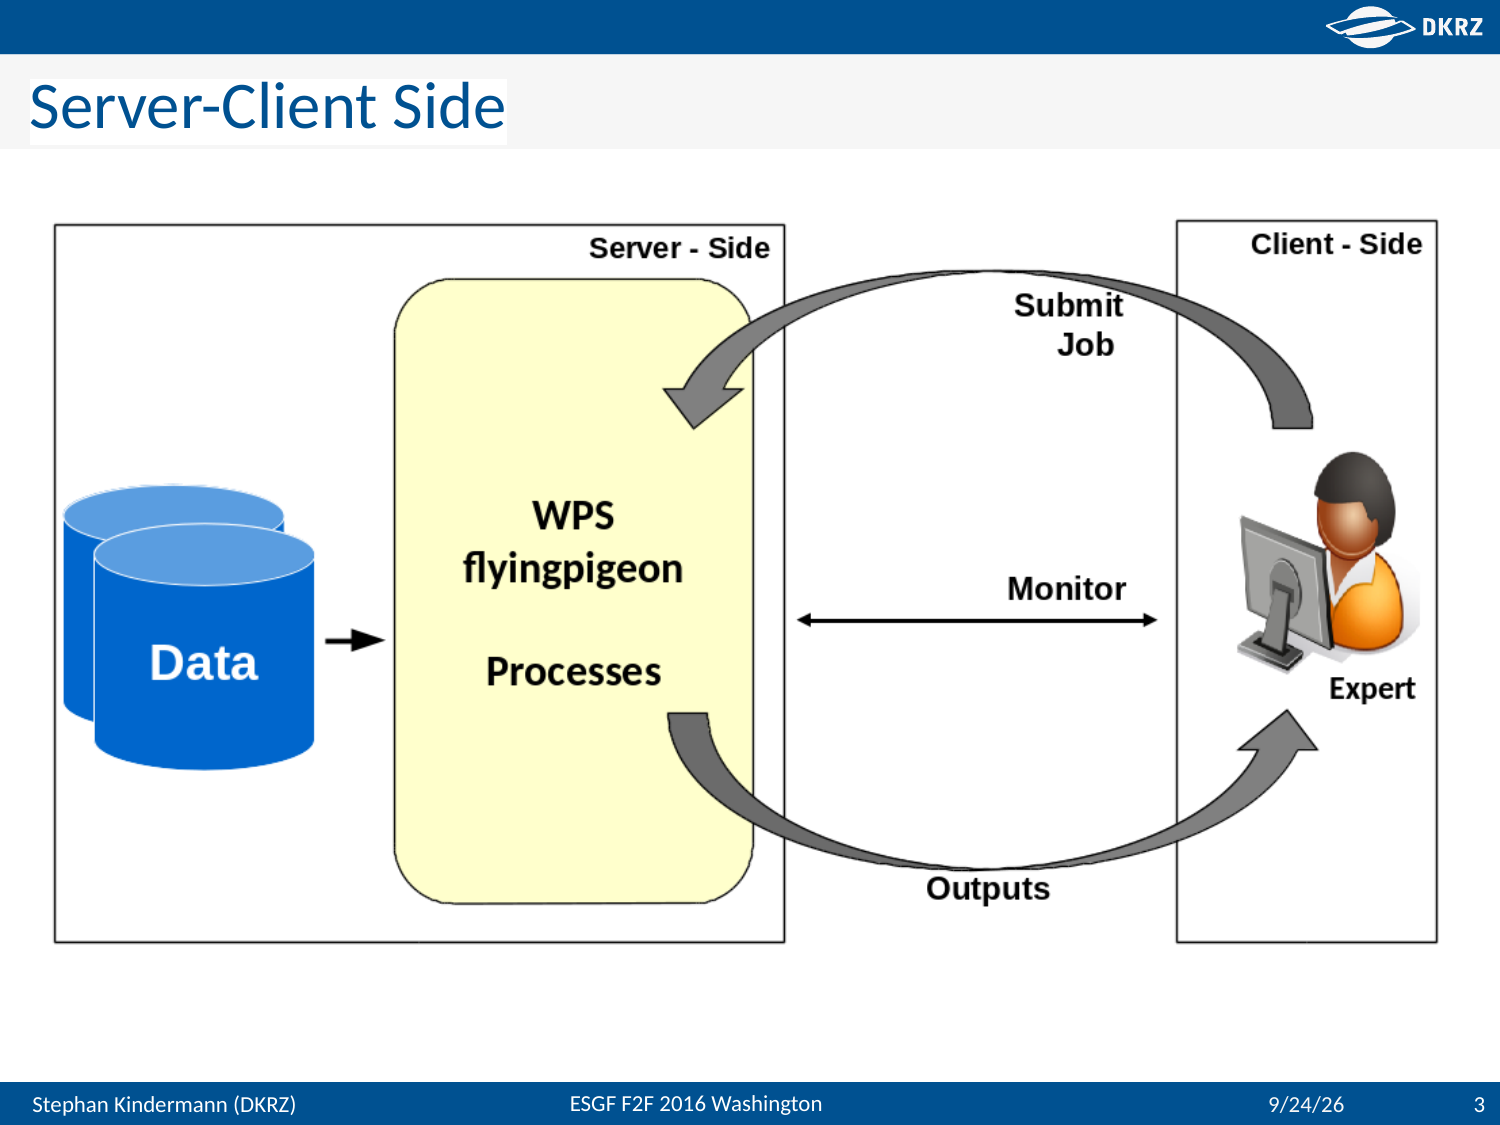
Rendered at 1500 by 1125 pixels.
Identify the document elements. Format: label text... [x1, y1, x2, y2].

title Server-Client Side [0, 54, 1500, 149]
picture [30, 200, 1462, 969]
slide_number <number> [1376, 1082, 1500, 1125]
slide_number 12/1/16 [1187, 1082, 1360, 1125]
